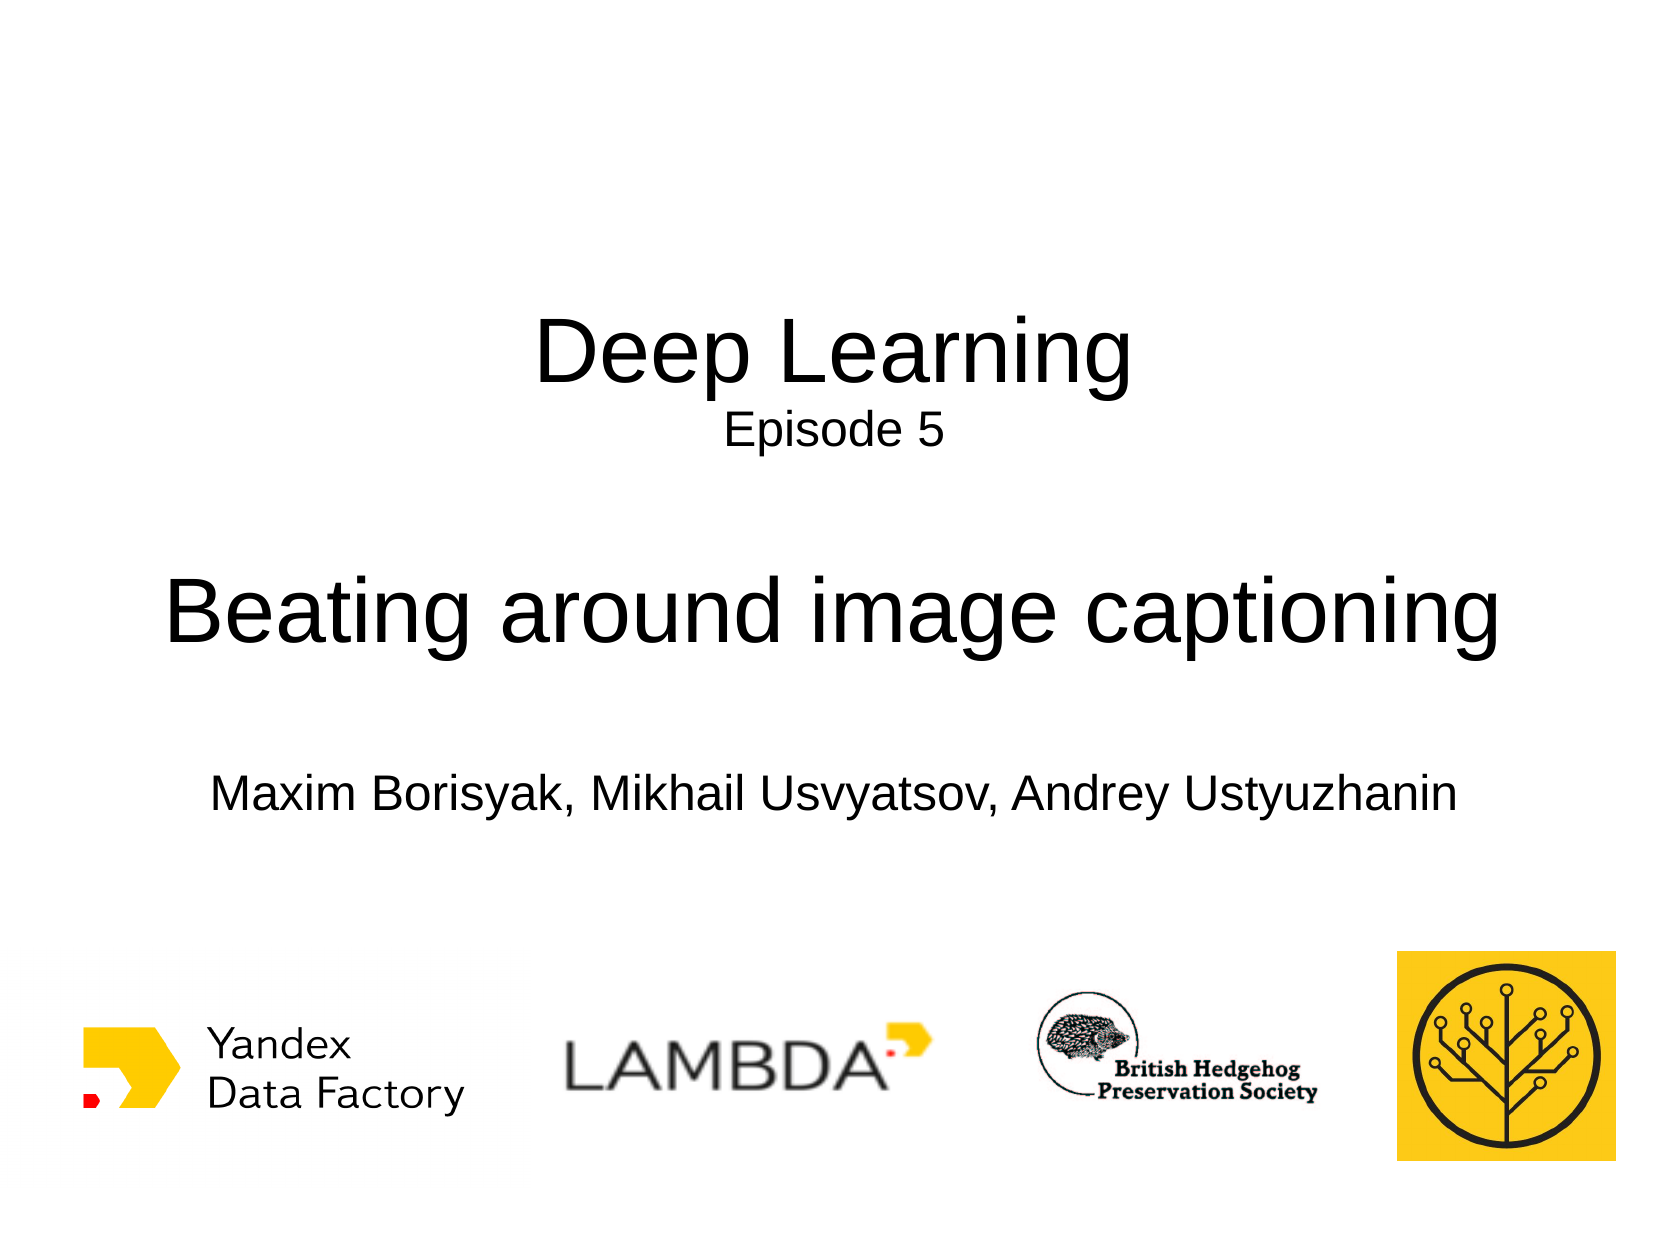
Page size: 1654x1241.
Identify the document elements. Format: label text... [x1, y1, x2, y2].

picture [0, 887, 952, 1228]
title Deep Learning Episode 5 Beating around image captioning Maxim Borisyak, Mikhail Usvyatsov, Andrey Ustyuzhanin [90, 298, 1579, 822]
picture [992, 942, 1616, 1200]
